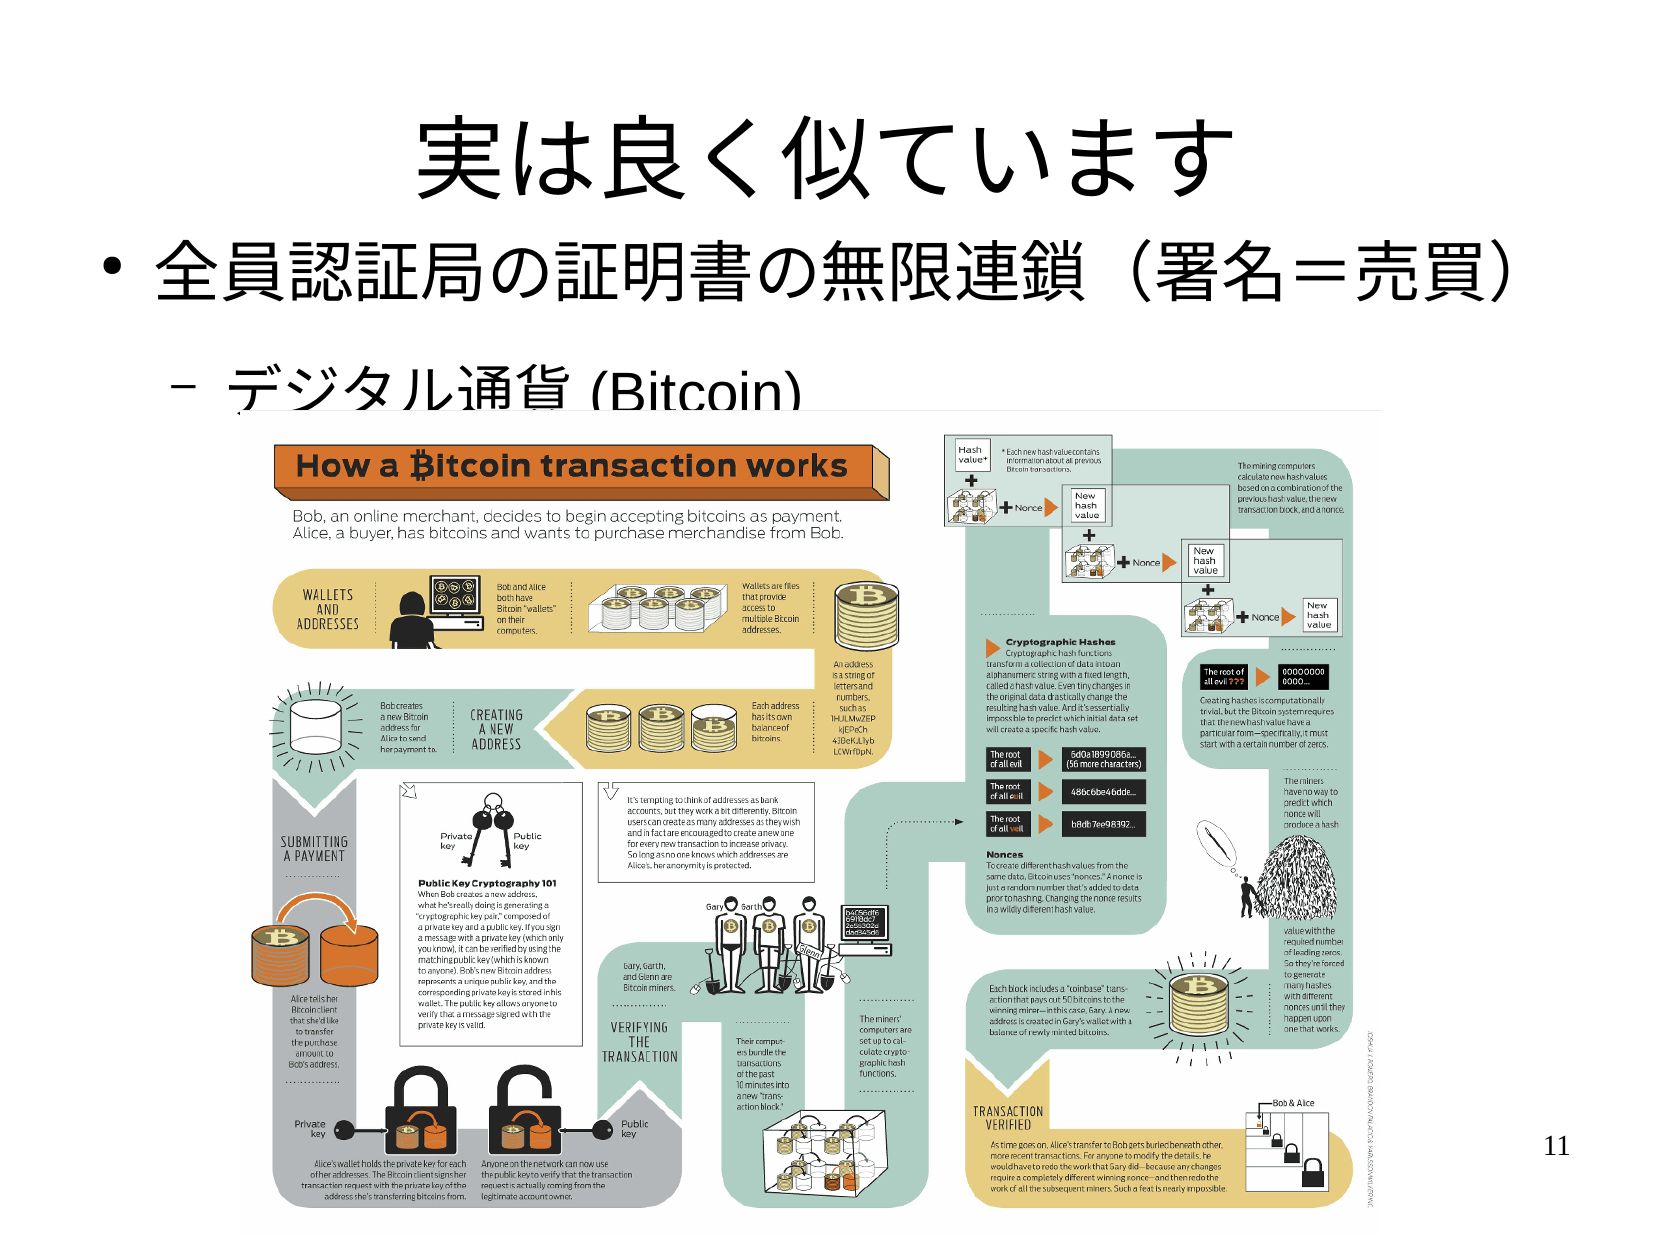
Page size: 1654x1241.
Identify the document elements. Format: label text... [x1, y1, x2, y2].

list 全員認証局の証明書の無限連鎖（署名＝売買） デジタル通貨(Bitcoin) [82, 219, 1571, 939]
picture [240, 410, 1381, 1236]
title 実は良く似ています [82, 49, 1571, 219]
